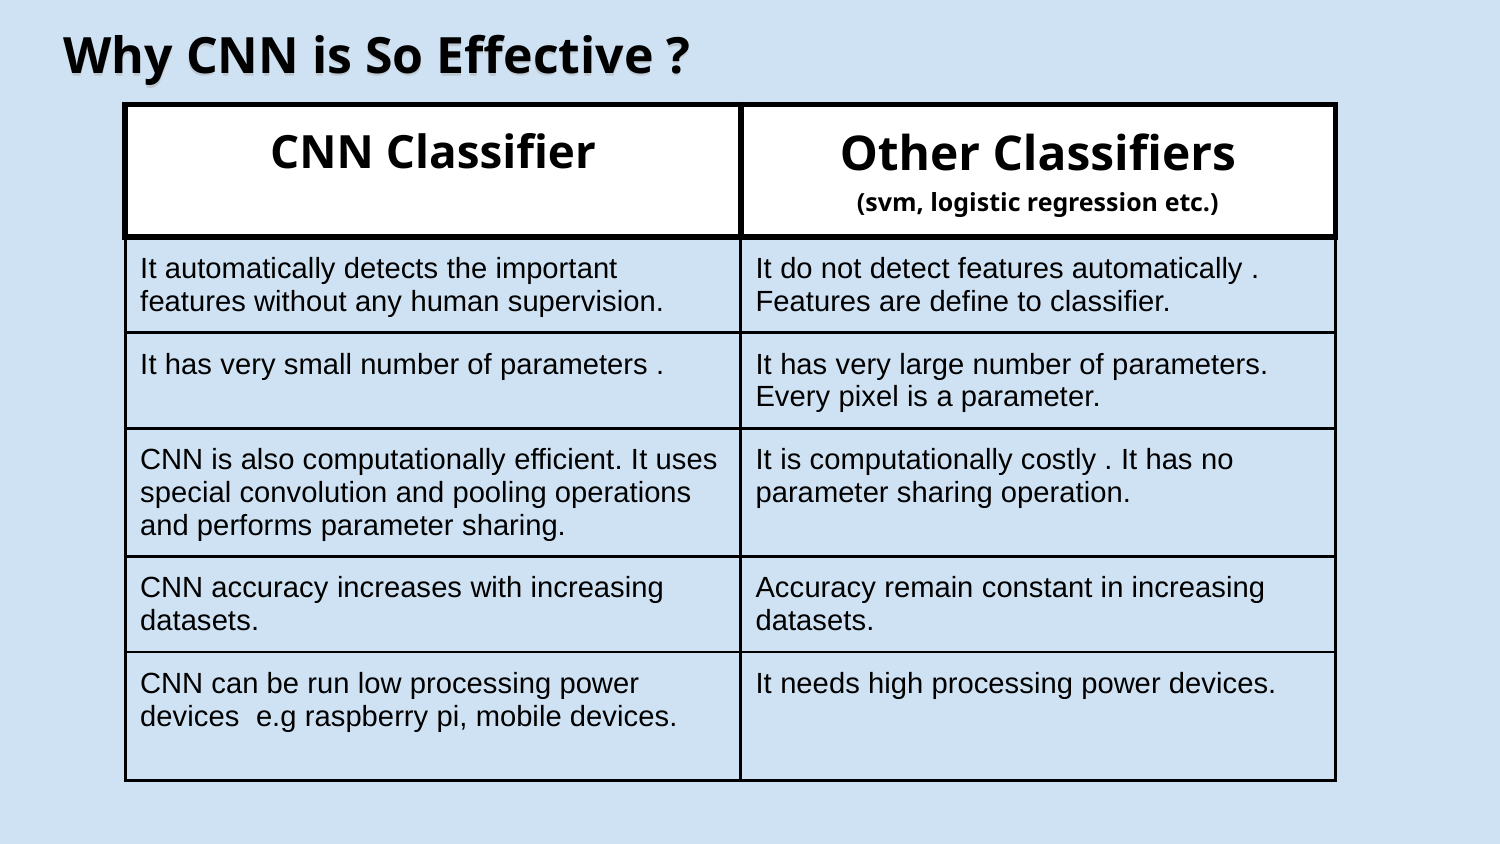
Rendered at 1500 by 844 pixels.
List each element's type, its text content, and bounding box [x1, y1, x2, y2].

table_cell It is computationally costly . It has no parameter sharing operation. [742, 430, 1334, 555]
table_header CNN Classifier [128, 107, 738, 234]
table_cell CNN can be run low processing power devices e.g raspberry pi, mobile devices. [127, 653, 739, 779]
table_cell It has very large number of parameters. Every pixel is a parameter. [742, 334, 1334, 427]
table_cell It has very small number of parameters . [127, 334, 739, 427]
table_cell Accuracy remain constant in increasing datasets. [742, 558, 1334, 651]
table_cell It automatically detects the important features without any human supervision. [127, 240, 739, 331]
table_cell CNN is also computationally efficient. It uses special convolution and pooling operations and performs parameter sharing. [127, 430, 739, 555]
table_header Other Classifiers (svm, logistic regression etc.) [744, 107, 1333, 234]
table_cell CNN accuracy increases with increasing datasets. [127, 558, 739, 651]
table_cell It do not detect features automatically . Features are define to classifier. [742, 240, 1334, 331]
table_cell It needs high processing power devices. [742, 653, 1334, 779]
text_box Why CNN is So Effective ? [48, 8, 1016, 134]
